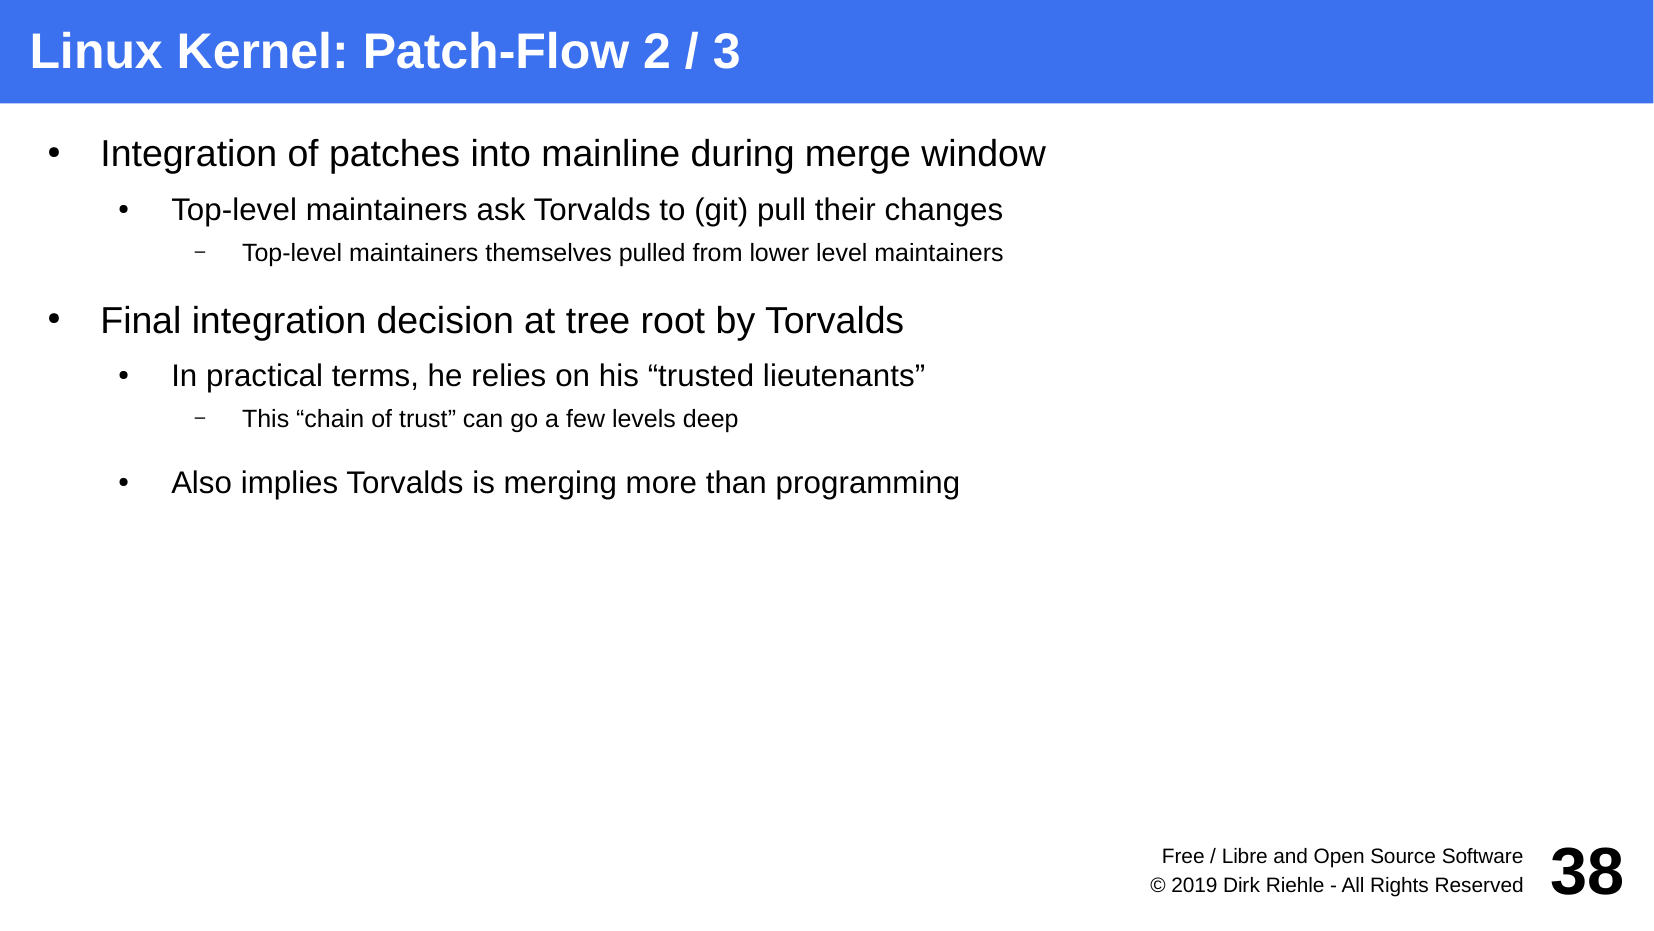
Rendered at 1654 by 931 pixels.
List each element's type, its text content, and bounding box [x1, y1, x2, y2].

list Integration of patches into mainline during merge window Top-level maintainers ask Torvalds to (git) pull their changes Top-level maintainers themselves pulled from lower level maintainers Final integration decision at tree root by Torvalds In practical terms, he relies on his “trusted lieutenants” This “chain of trust” can go a few levels deep Also implies Torvalds is merging more than programming [29, 132, 1625, 813]
title Linux Kernel: Patch-Flow 2 / 3 [0, 0, 1654, 104]
